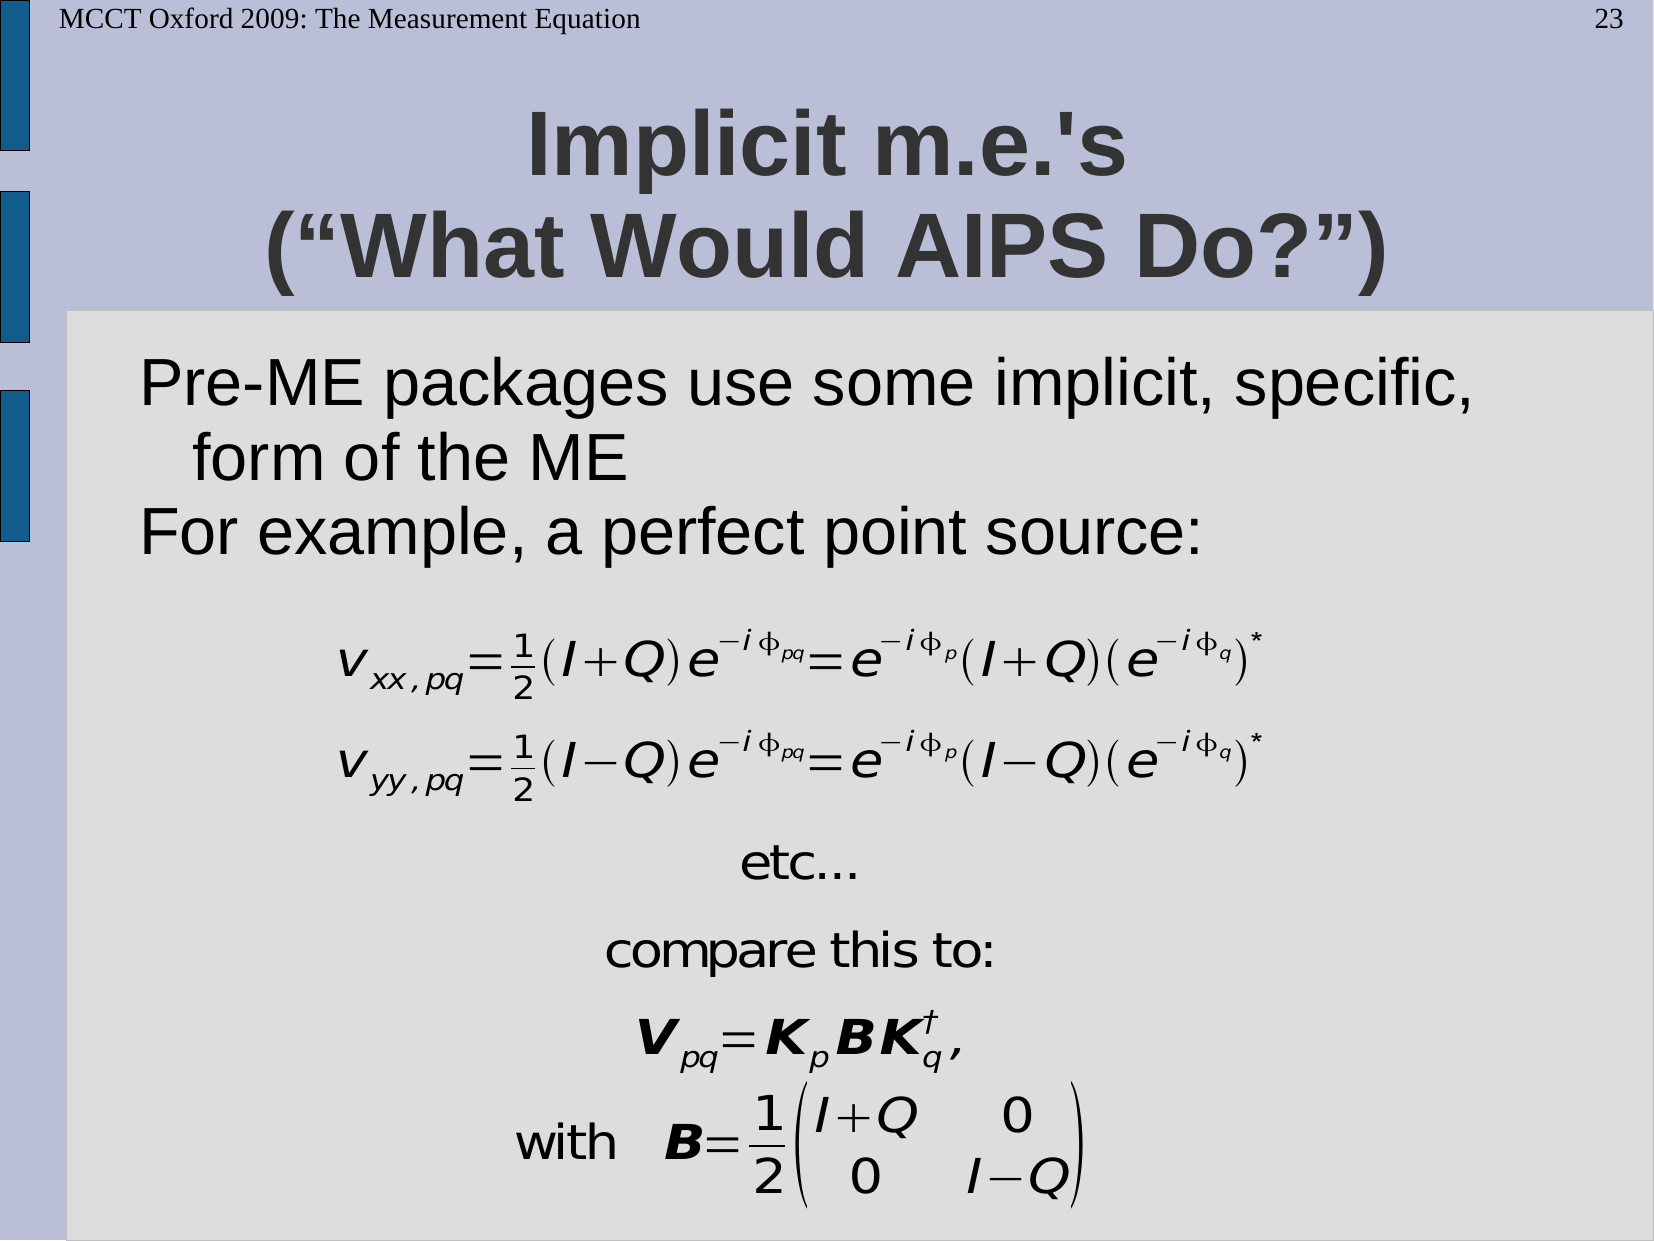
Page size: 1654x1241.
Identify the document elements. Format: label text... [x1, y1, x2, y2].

title Implicit m.e.'s (“What Would AIPS Do?”) [121, 87, 1534, 302]
chart [329, 609, 1270, 1211]
list Pre-ME packages use some implicit, specific, form of the ME For example, a perfect point source: [121, 344, 1534, 1112]
